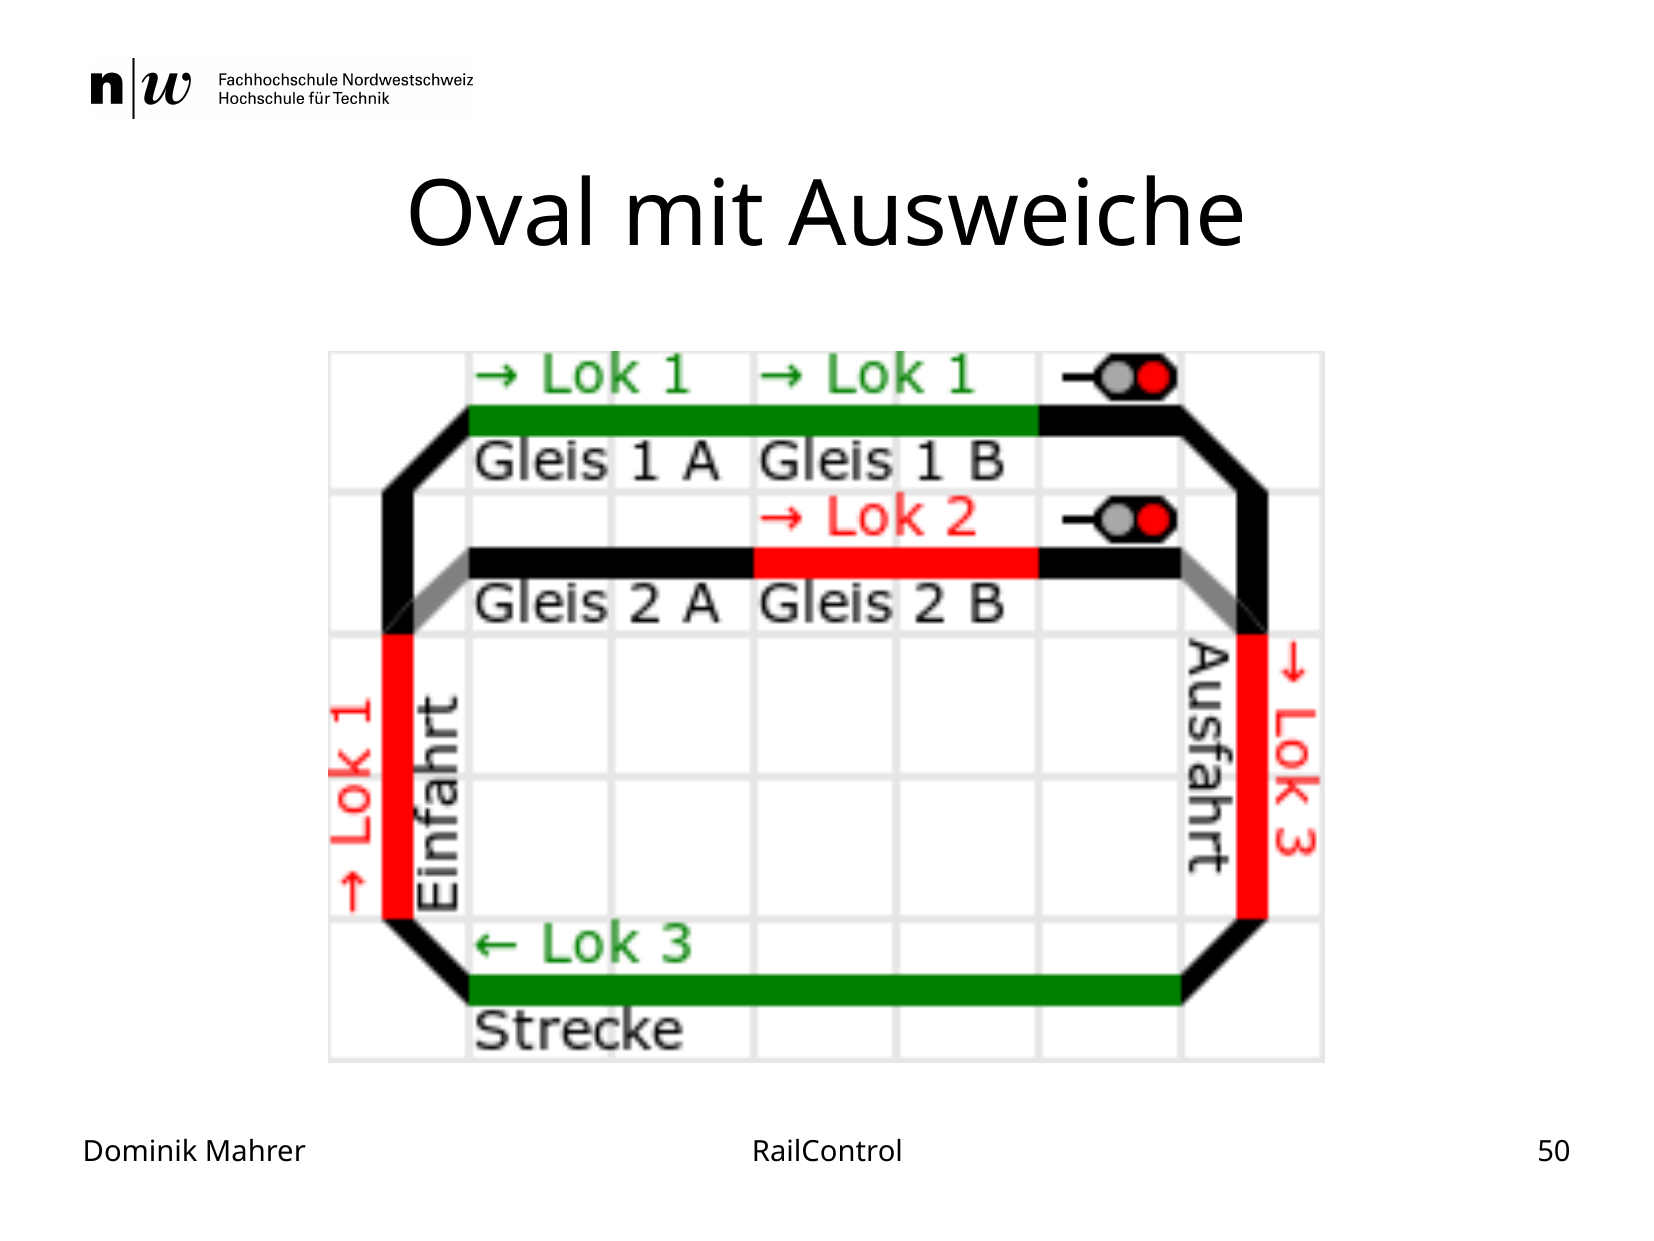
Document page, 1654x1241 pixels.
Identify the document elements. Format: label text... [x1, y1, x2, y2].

picture [91, 58, 473, 119]
title Oval mit Ausweiche [82, 153, 1571, 267]
picture [328, 351, 1325, 1063]
